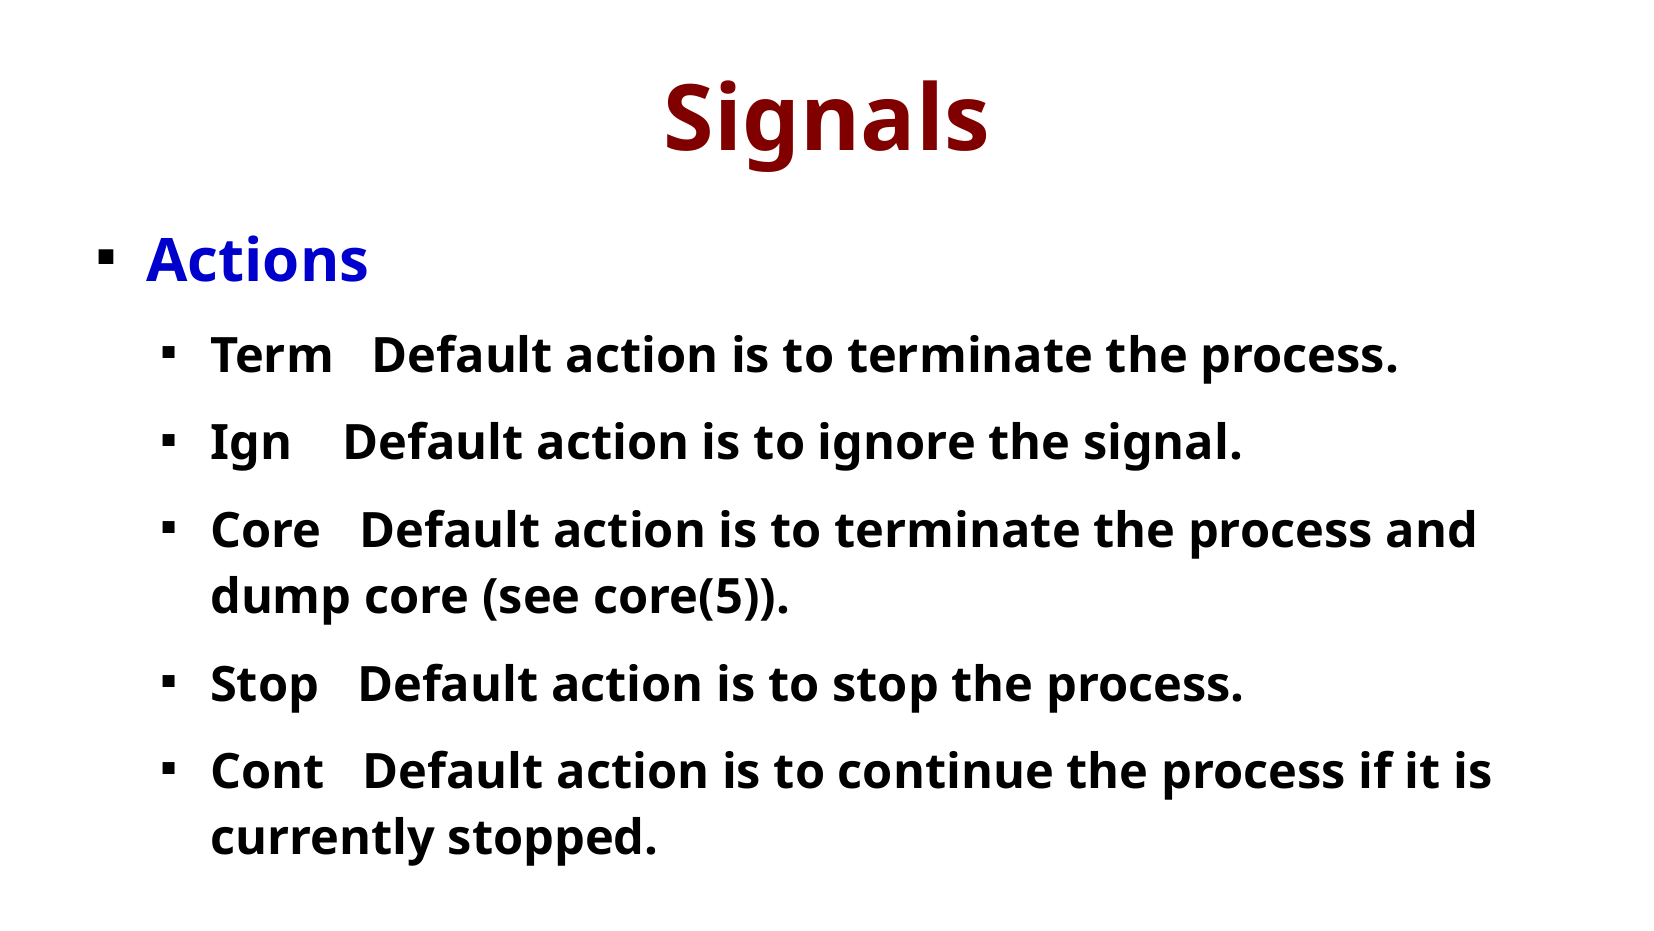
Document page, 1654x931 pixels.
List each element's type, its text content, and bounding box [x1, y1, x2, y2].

title Signals [82, 37, 1571, 193]
list Actions Term Default action is to terminate the process. Ign Default action is to ignore the signal. Core Default action is to terminate the process and dump core (see core(5)). Stop Default action is to stop the process. Cont Default action is to continue the process if it is currently stopped. [82, 217, 1583, 875]
